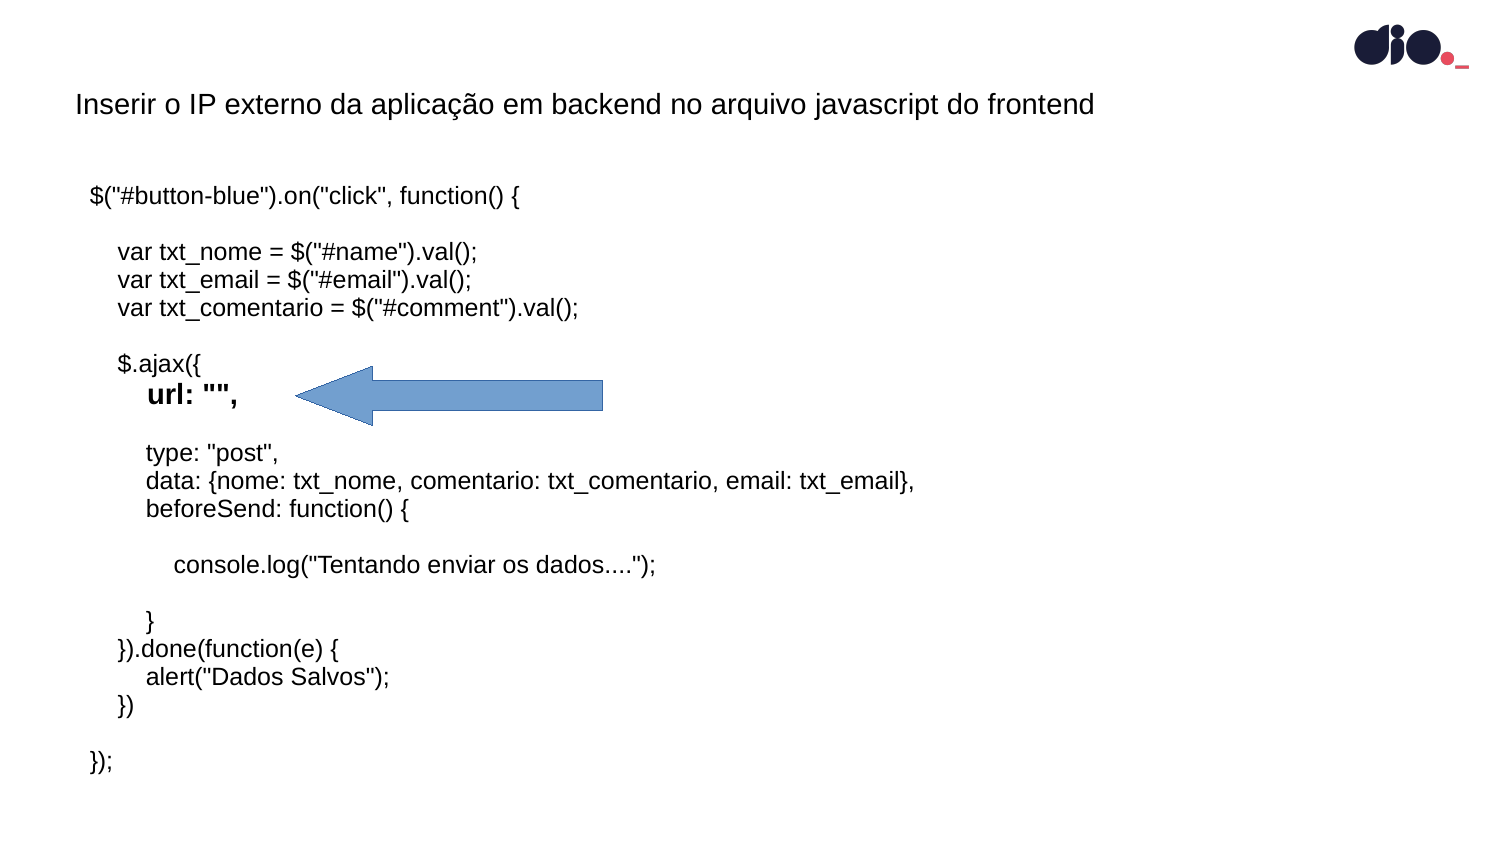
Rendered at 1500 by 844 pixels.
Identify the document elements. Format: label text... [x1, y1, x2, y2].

text_box [295, 366, 603, 426]
picture [1339, 15, 1479, 78]
title Inserir o IP externo da aplicação em backend no arquivo javascript do frontend [75, 33, 1425, 175]
text_box $("#button-blue").on("click", function() { var txt_nome = $("#name").val(); var txt_email = $("#email").val(); var txt_comentario = $("#comment").val(); $.ajax({ url: "", type: "post", data: {nome: txt_nome, comentario: txt_comentario, email: txt_email}, beforeSend: function() { console.log("Tentando enviar os dados...."); } }).done(function(e) { alert("Dados Salvos"); }) }); [75, 174, 1288, 782]
